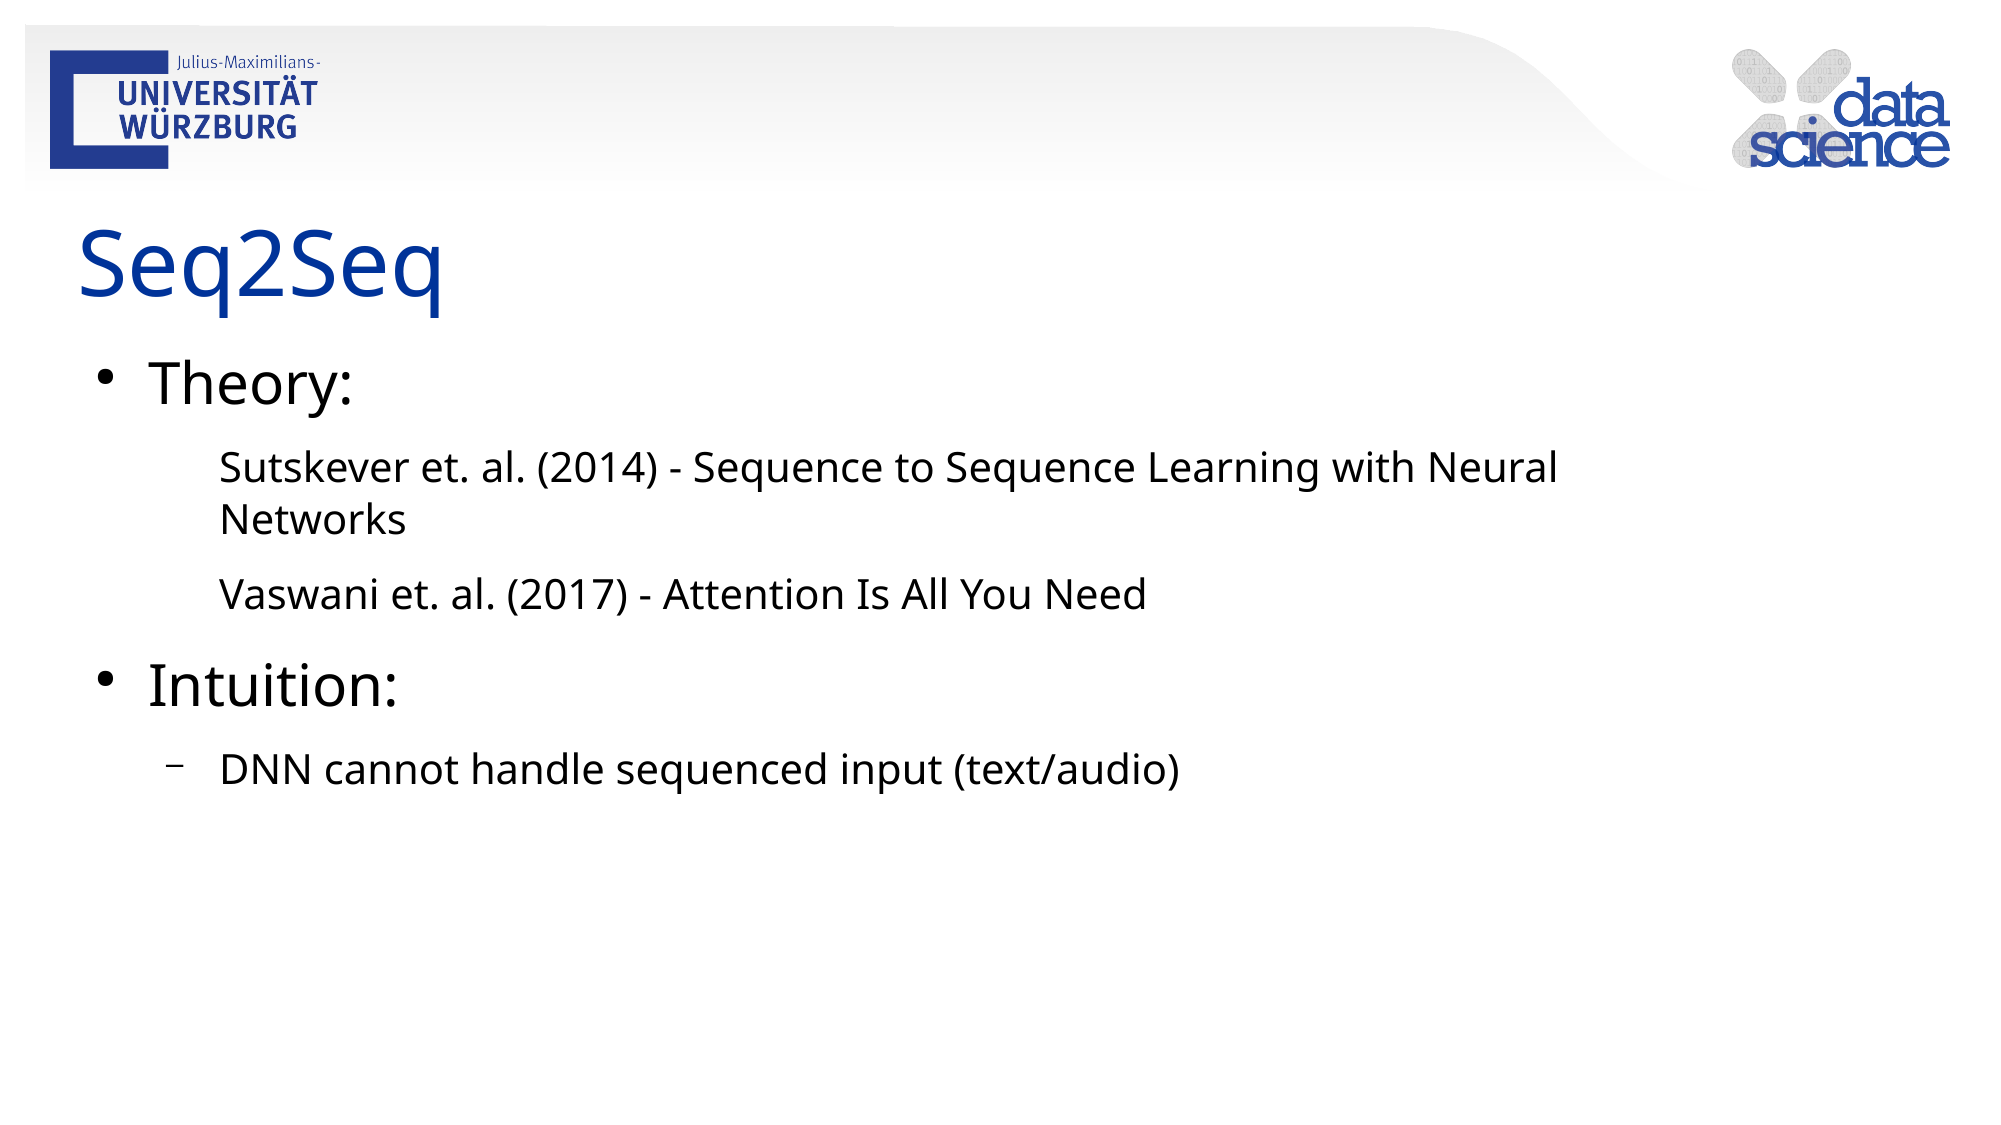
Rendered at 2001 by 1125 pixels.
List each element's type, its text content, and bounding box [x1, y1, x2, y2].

list Theory: Sutskever et. al. (2014) - Sequence to Sequence Learning with Neural Networks Vaswani et. al. (2017) - Attention Is All You Need Intuition: DNN cannot handle sequenced input (text/audio) [77, 347, 1713, 1014]
picture [50, 50, 321, 169]
picture [1732, 49, 1950, 168]
title Seq2Seq [77, 198, 1901, 324]
